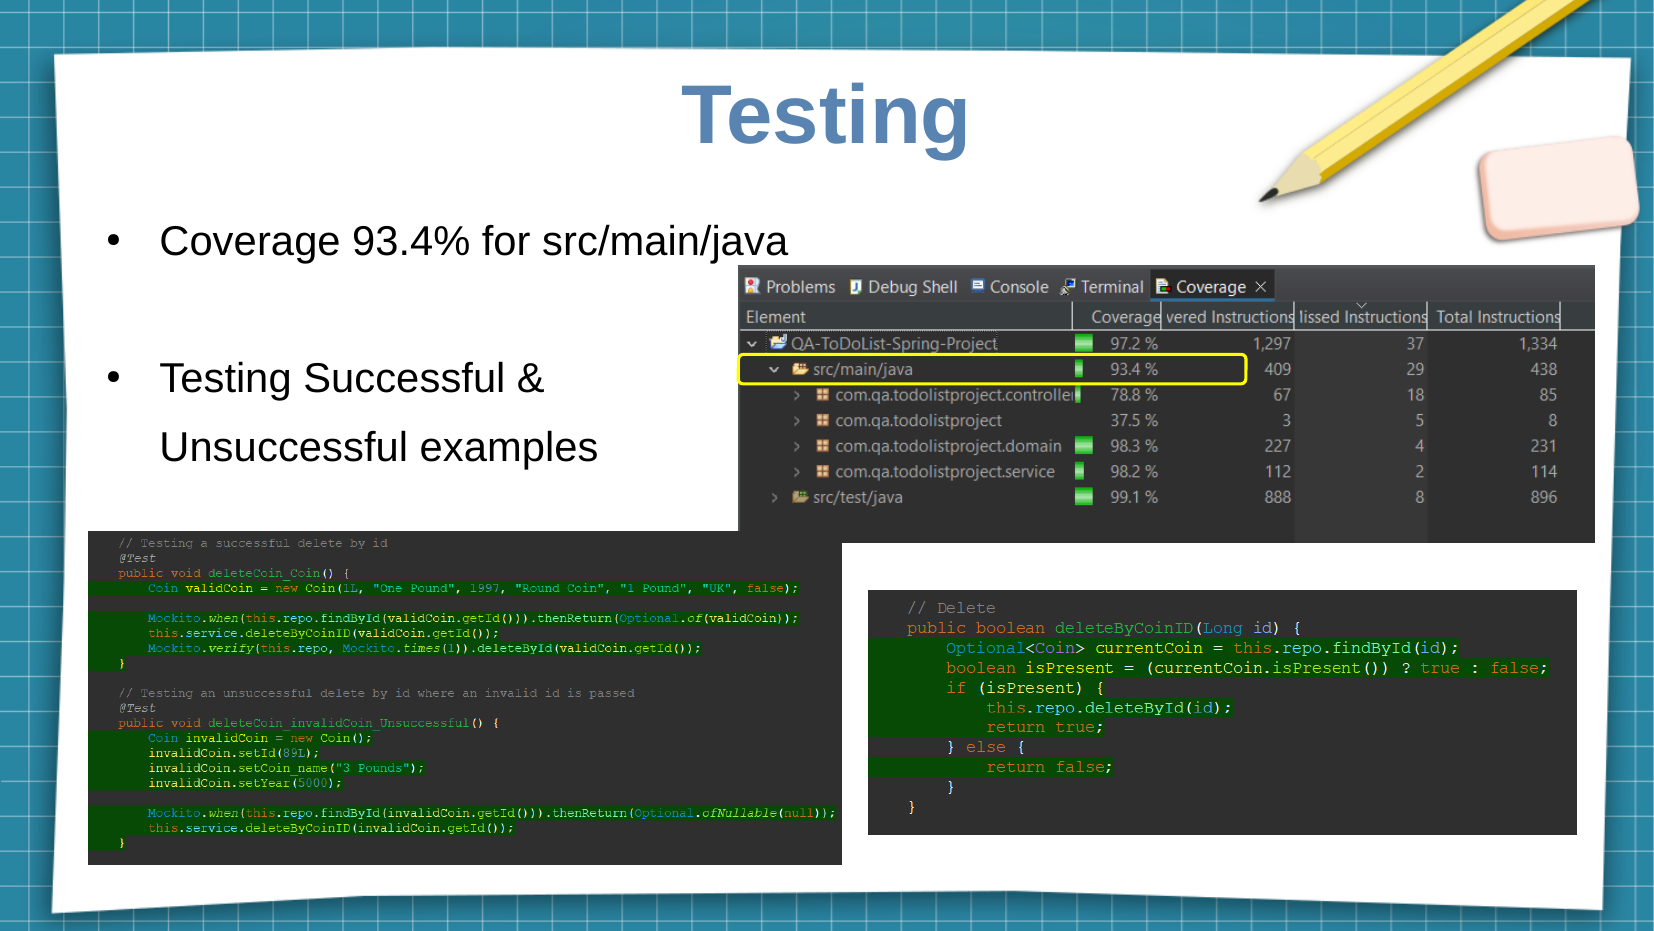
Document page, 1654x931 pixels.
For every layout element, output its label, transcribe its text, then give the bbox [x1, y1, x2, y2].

title Testing [82, 37, 1571, 193]
picture [0, 0, 1654, 931]
list Coverage 93.4% for src/main/java Testing Successful & Unsuccessful examples [88, 217, 1577, 531]
list Coverage 93.4% for src/main/java Testing Successful & Unsuccessful examples [842, 543, 1577, 758]
